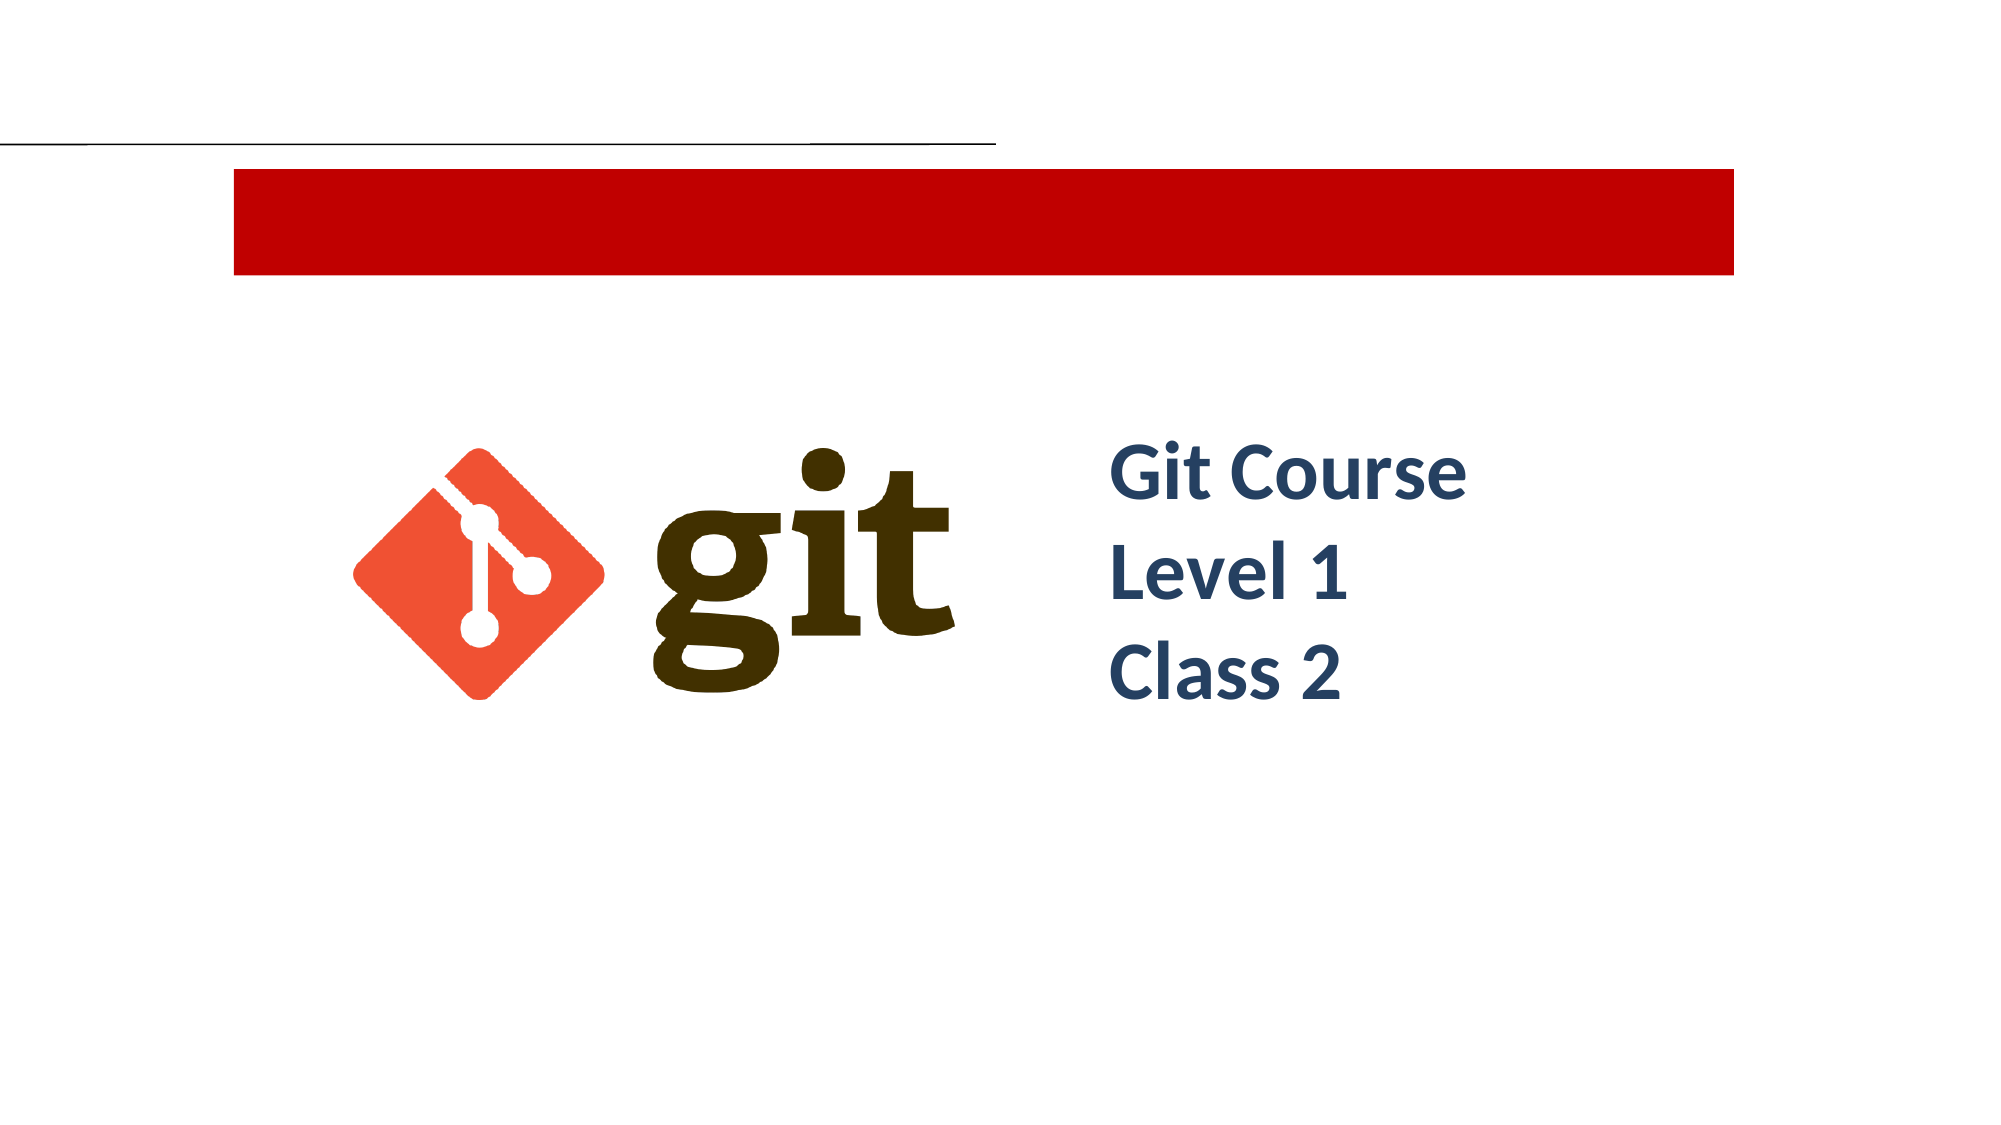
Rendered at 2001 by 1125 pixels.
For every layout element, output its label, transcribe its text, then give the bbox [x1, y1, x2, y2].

picture [353, 448, 955, 700]
text_box Git Course Level 1 Class 2 [1095, 408, 1584, 874]
text_box [233, 140, 1734, 276]
